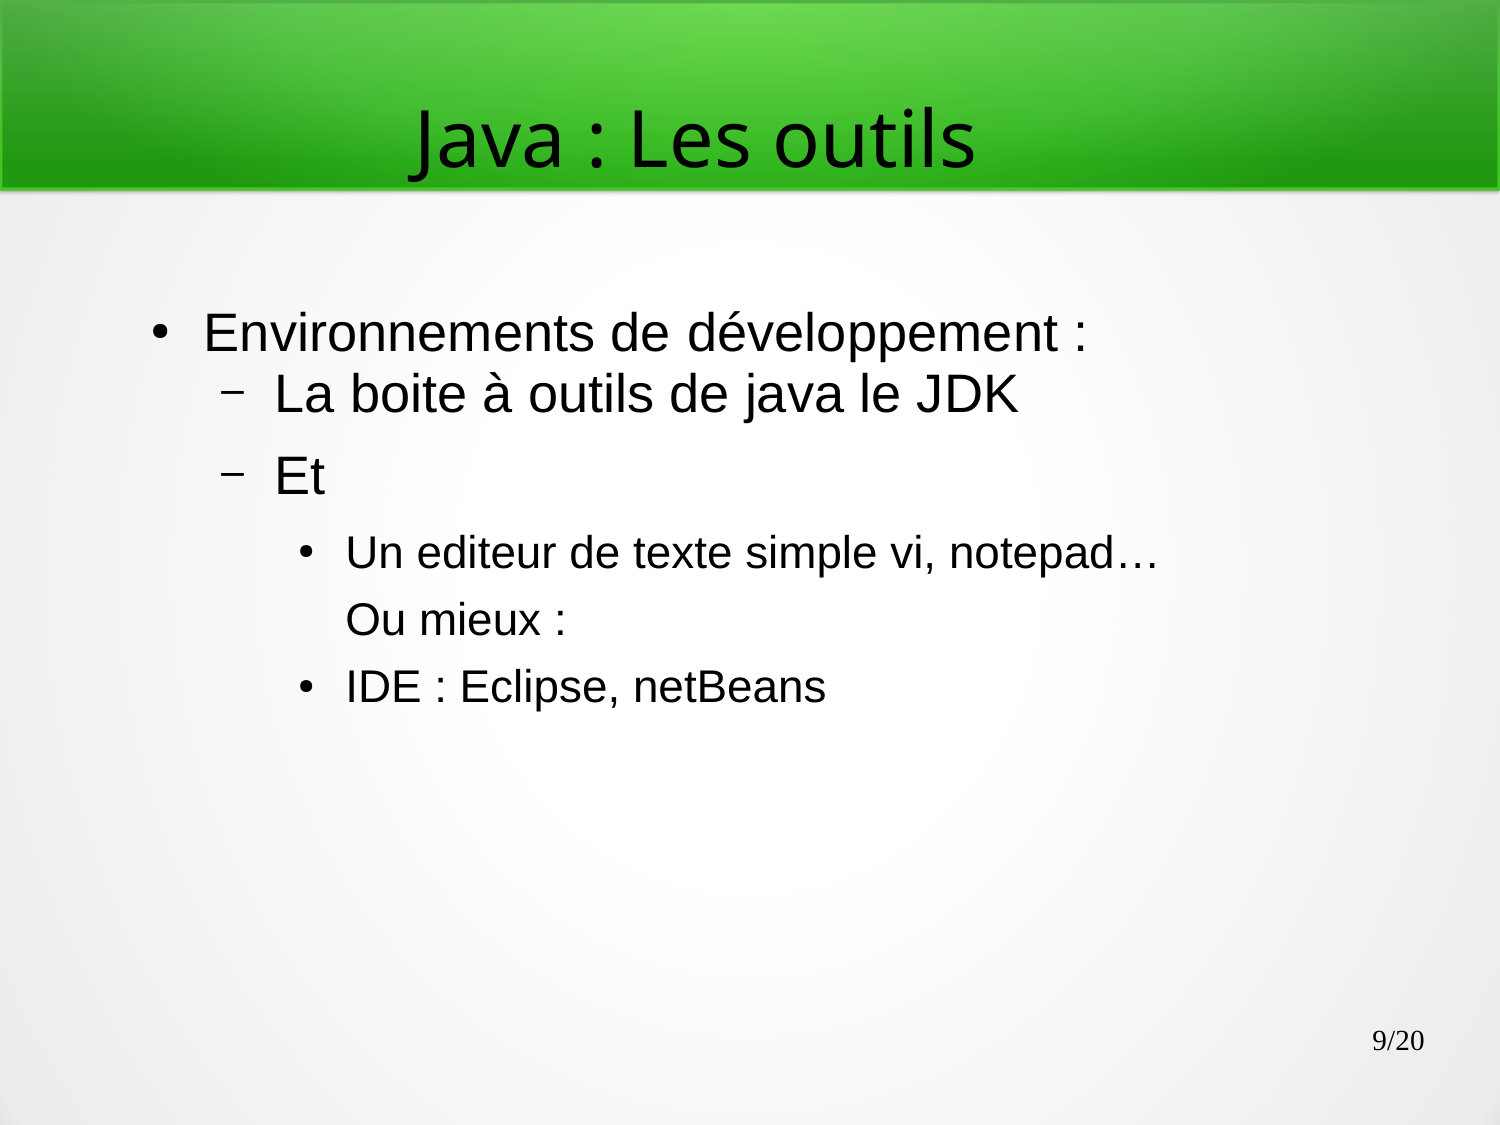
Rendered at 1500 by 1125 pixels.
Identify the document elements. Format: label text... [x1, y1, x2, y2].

list Environnements de développement : La boite à outils de java le JDK Et Un editeur de texte simple vi, notepad… Ou mieux : IDE : Eclipse, netBeans [118, 295, 1431, 1000]
text_box Java : Les outils [58, 74, 1334, 199]
